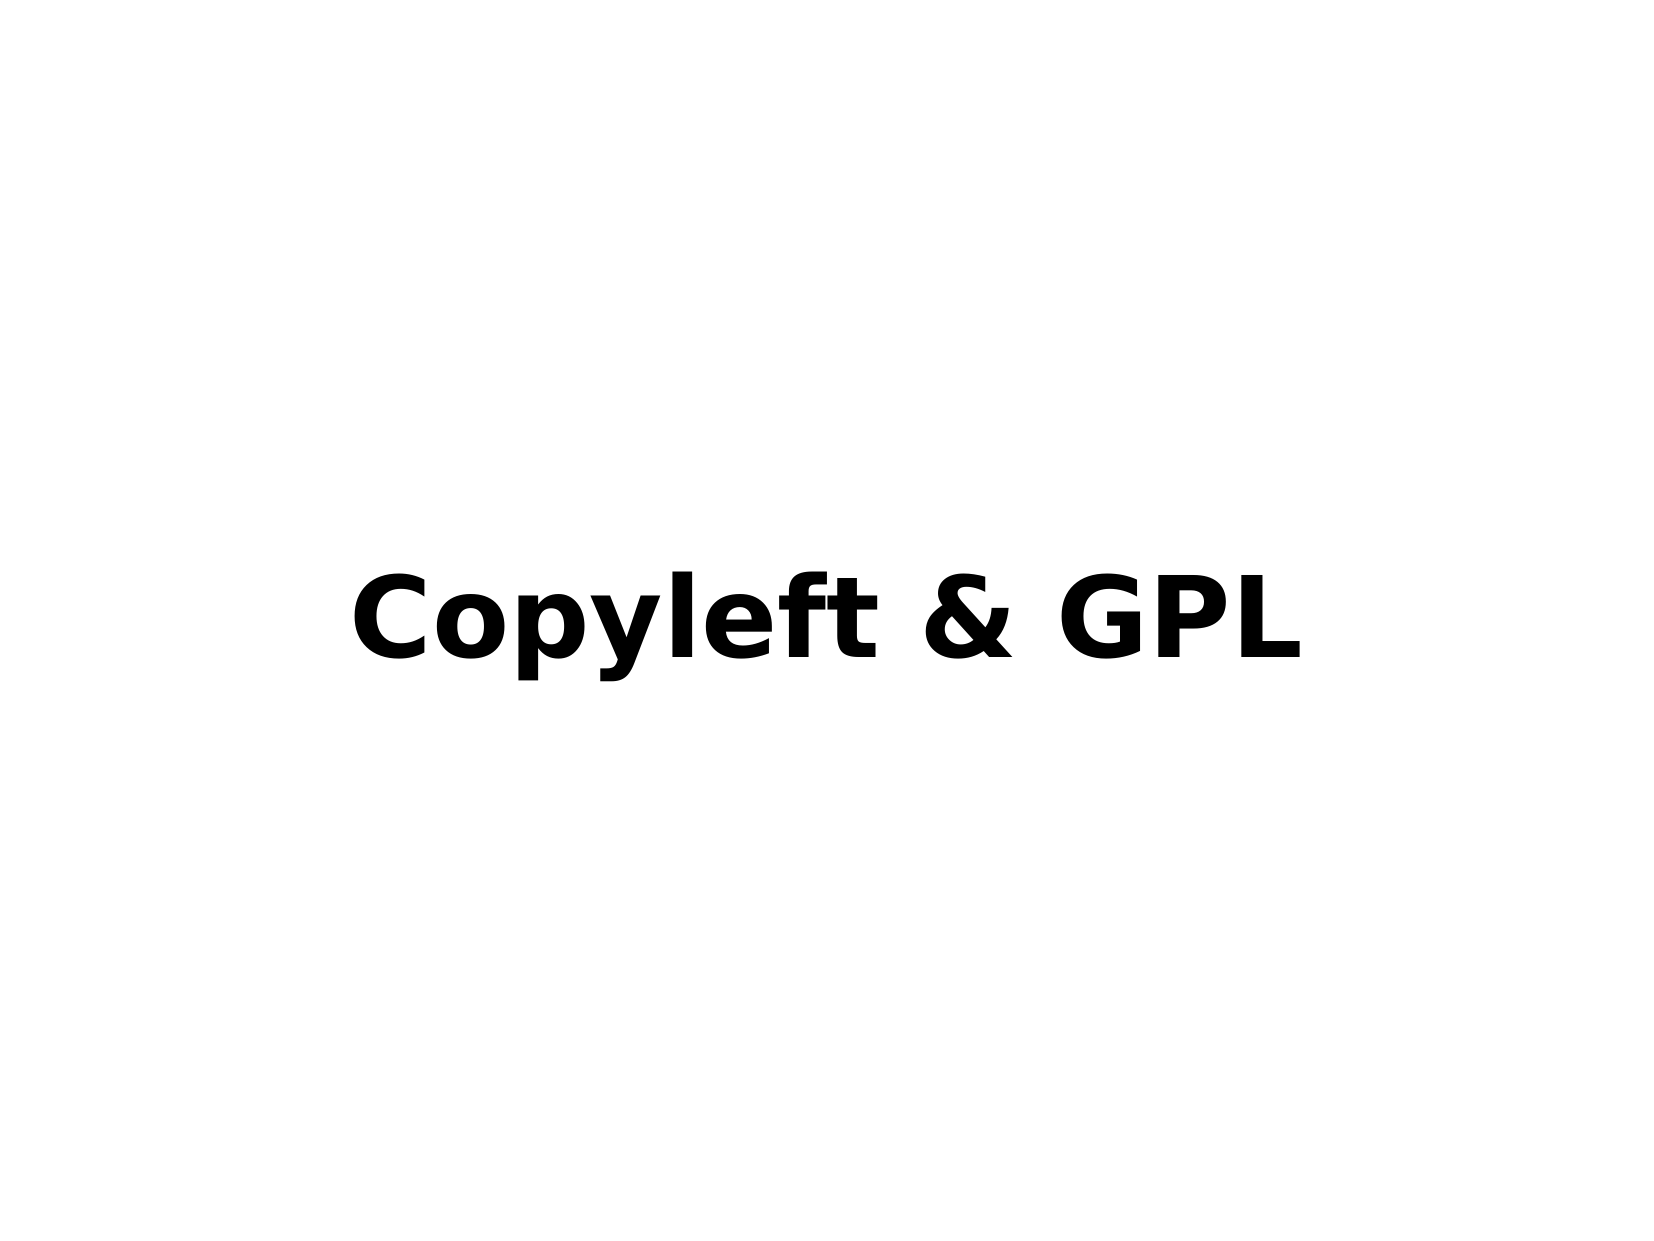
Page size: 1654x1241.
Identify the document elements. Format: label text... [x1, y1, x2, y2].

subtitle Copyleft & GPL [0, 0, 1654, 1238]
